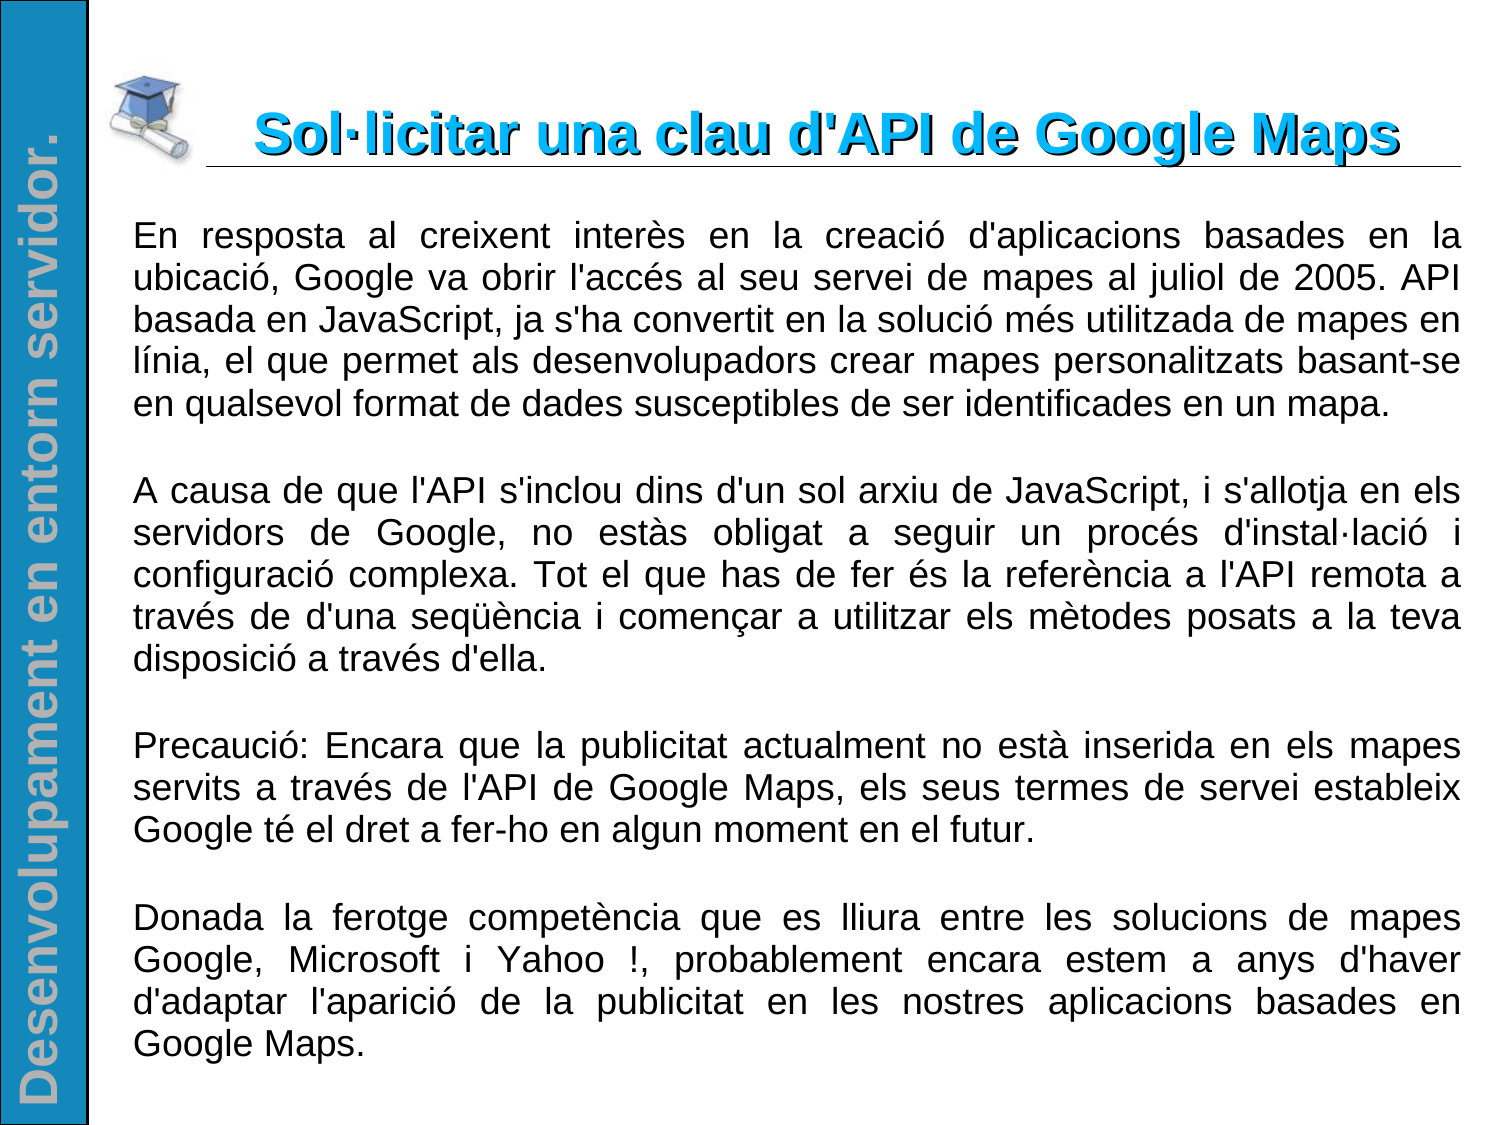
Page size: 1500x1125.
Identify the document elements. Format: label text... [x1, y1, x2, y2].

picture [93, 61, 206, 174]
title Sol·licitar una clau d'API de Google Maps [206, 88, 1447, 178]
text_box En resposta al creixent interès en la creació d'aplicacions basades en la ubicació, Google va obrir l'accés al seu servei de mapes al juliol de 2005. API basada en JavaScript, ja s'ha convertit en la solució més utilitzada de mapes en línia, el que permet als desenvolupadors crear mapes personalitzats basant-se en qualsevol format de dades susceptibles de ser identificades en un mapa. A causa de que l'API s'inclou dins d'un sol arxiu de JavaScript, i s'allotja en els servidors de Google, no estàs obligat a seguir un procés d'instal·lació i configuració complexa. Tot el que has de fer és la referència a l'API remota a través de d'una seqüència i començar a utilitzar els mètodes posats a la teva disposició a través d'ella. Precaució: Encara que la publicitat actualment no està inserida en els mapes servits a través de l'API de Google Maps, els seus termes de servei estableix Google té el dret a fer-ho en algun moment en el futur. Donada la ferotge competència que es lliura entre les solucions de mapes Google, Microsoft i Yahoo !, probablement encara estem a anys d'haver d'adaptar l'aparició de la publicitat en les nostres aplicacions basades en Google Maps. [118, 206, 1477, 1072]
